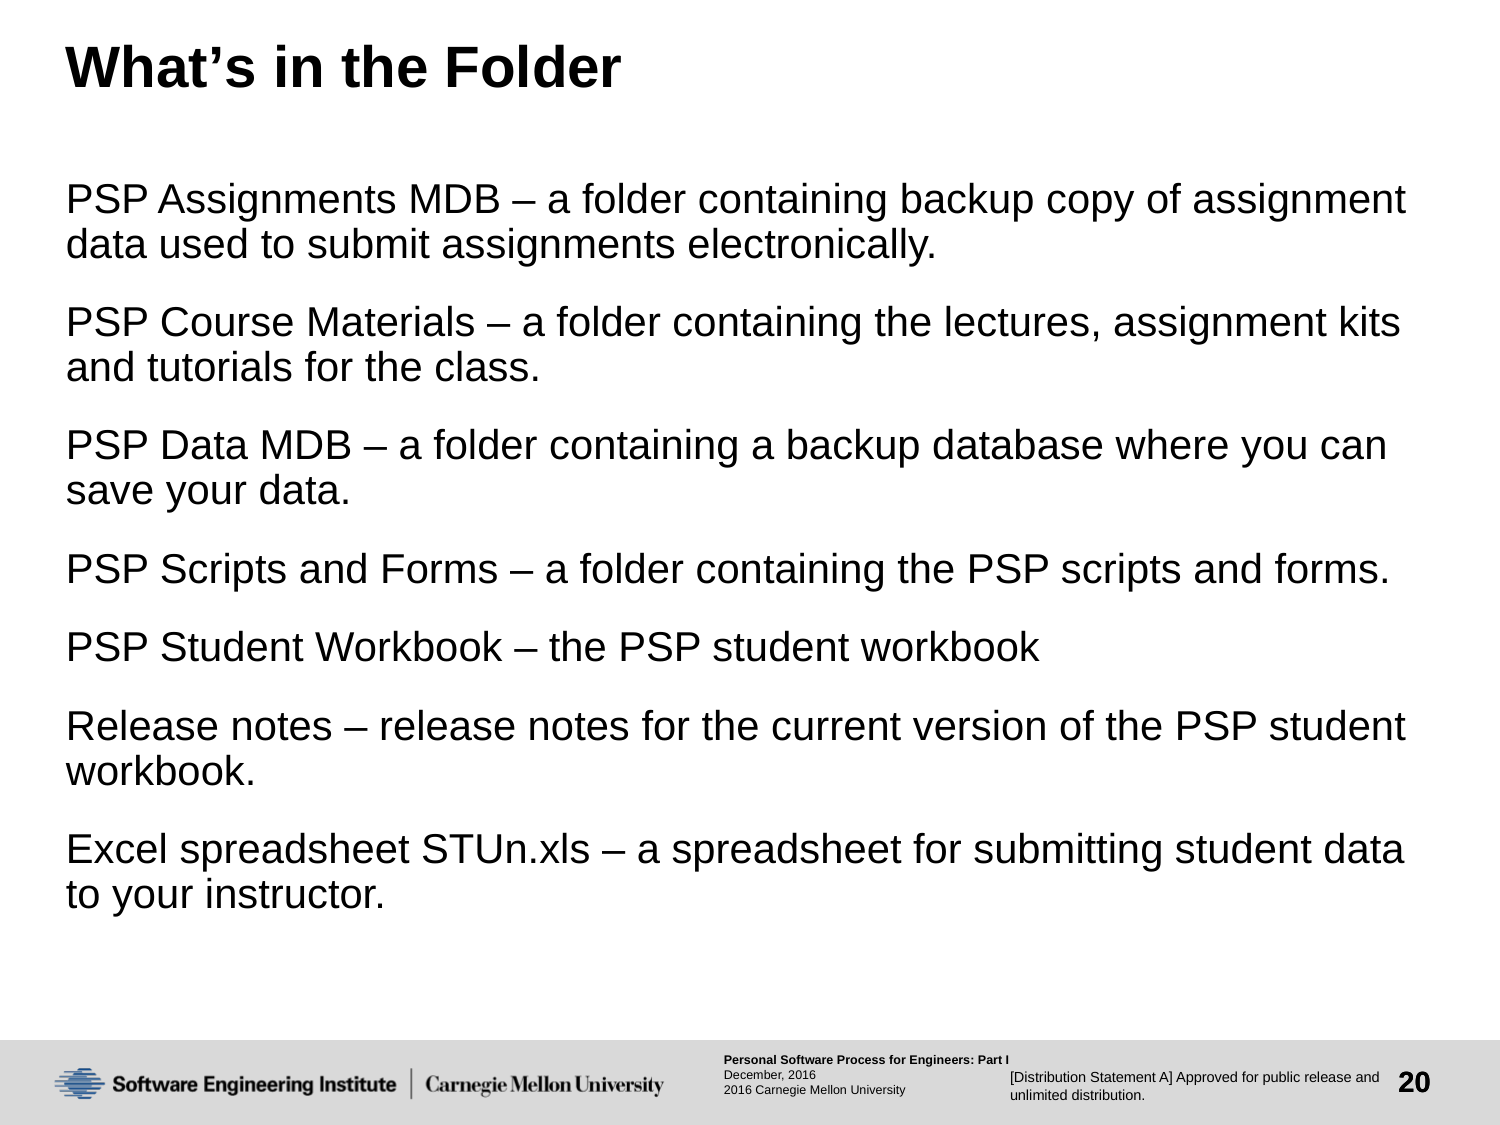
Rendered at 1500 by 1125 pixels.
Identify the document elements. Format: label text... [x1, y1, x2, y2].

title What’s in the Folder [65, 37, 1313, 148]
list PSP Assignments MDB – a folder containing backup copy of assignment data used to submit assignments electronically. PSP Course Materials – a folder containing the lectures, assignment kits and tutorials for the class. PSP Data MDB – a folder containing a backup database where you can save your data. PSP Scripts and Forms – a folder containing the PSP scripts and forms. PSP Student Workbook – the PSP student workbook Release notes – release notes for the current version of the PSP student workbook. Excel spreadsheet STUn.xls – a spreadsheet for submitting student data to your instructor. [65, 177, 1431, 1000]
picture [46, 1061, 673, 1104]
